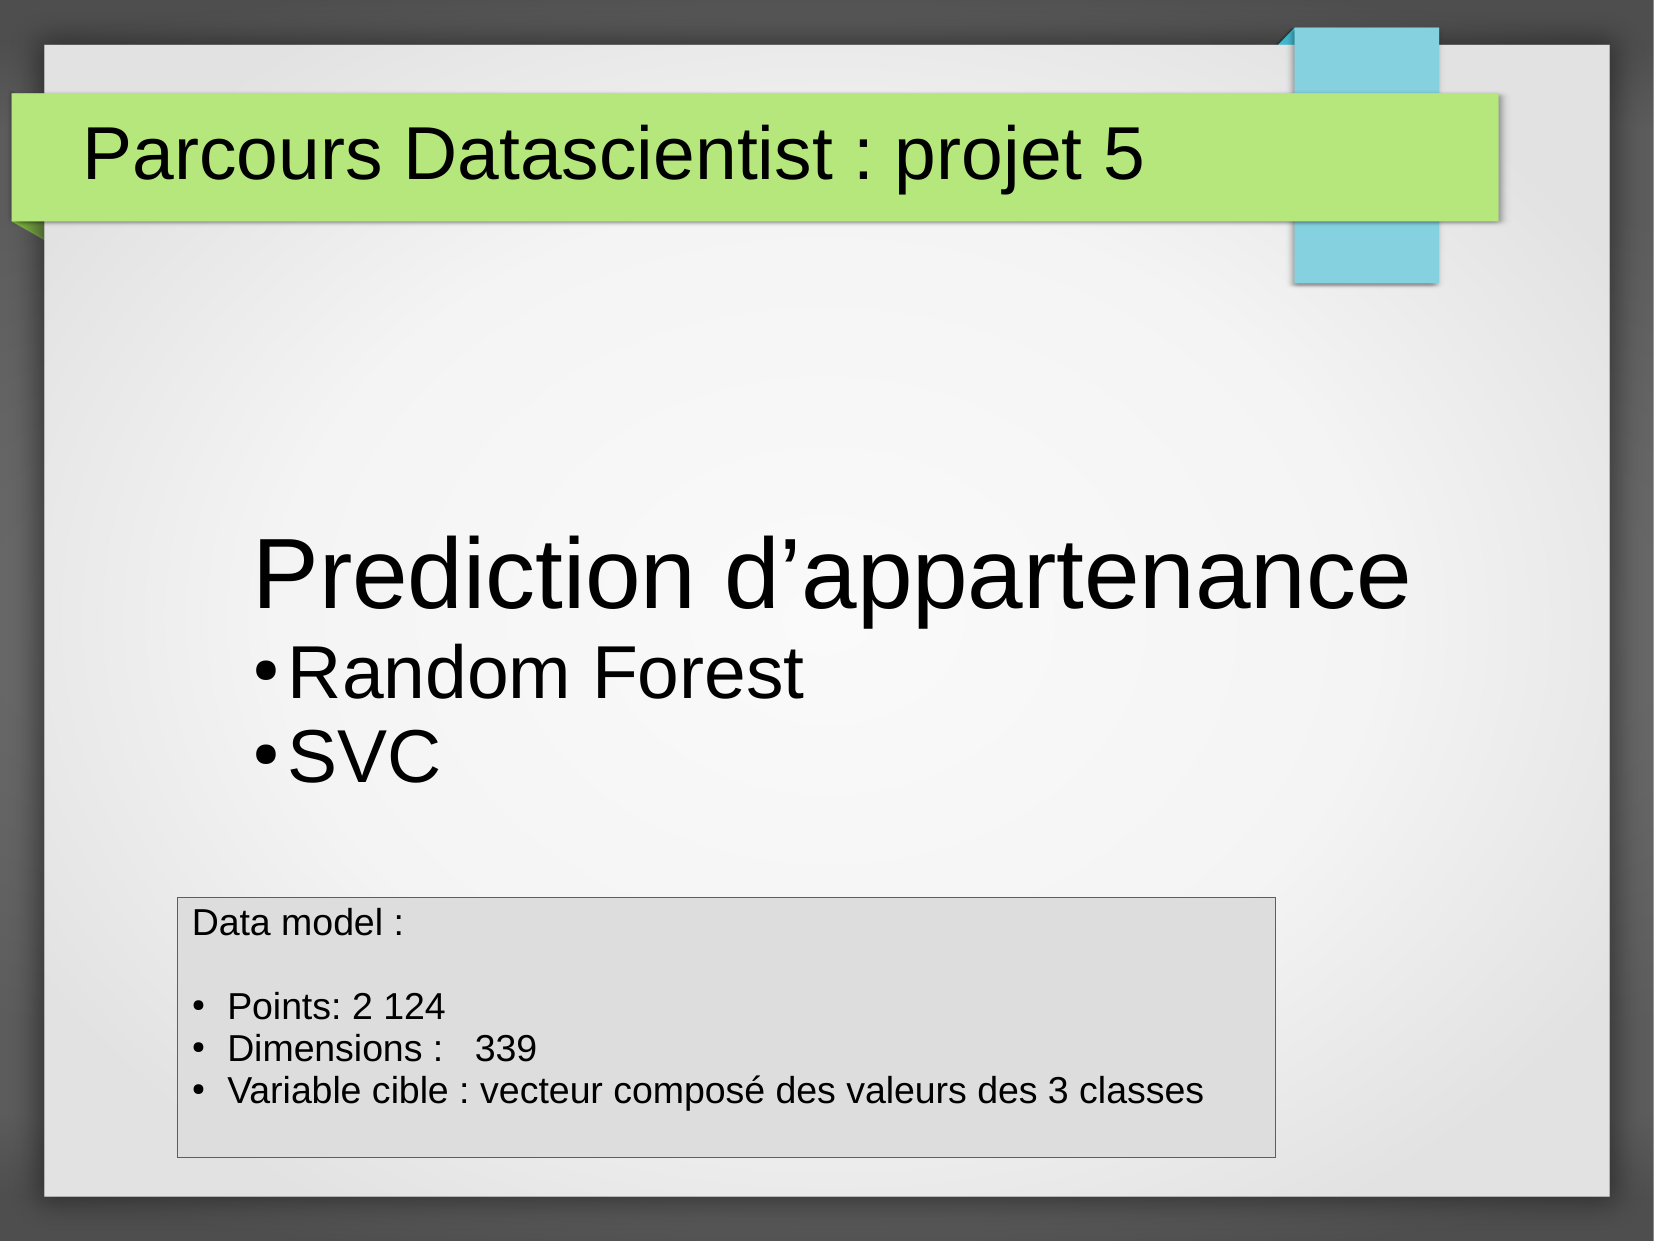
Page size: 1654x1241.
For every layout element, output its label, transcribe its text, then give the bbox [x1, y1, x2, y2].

title Parcours Datascientist : projet 5 [82, 94, 1477, 213]
text_box Data model : Points: 2 124 Dimensions : 339 Variable cible : vecteur composé des valeurs des 3 classes [177, 897, 1276, 1158]
picture [0, 0, 1654, 1241]
text_box Prediction d’appartenance Random Forest SVC [47, 511, 1619, 806]
